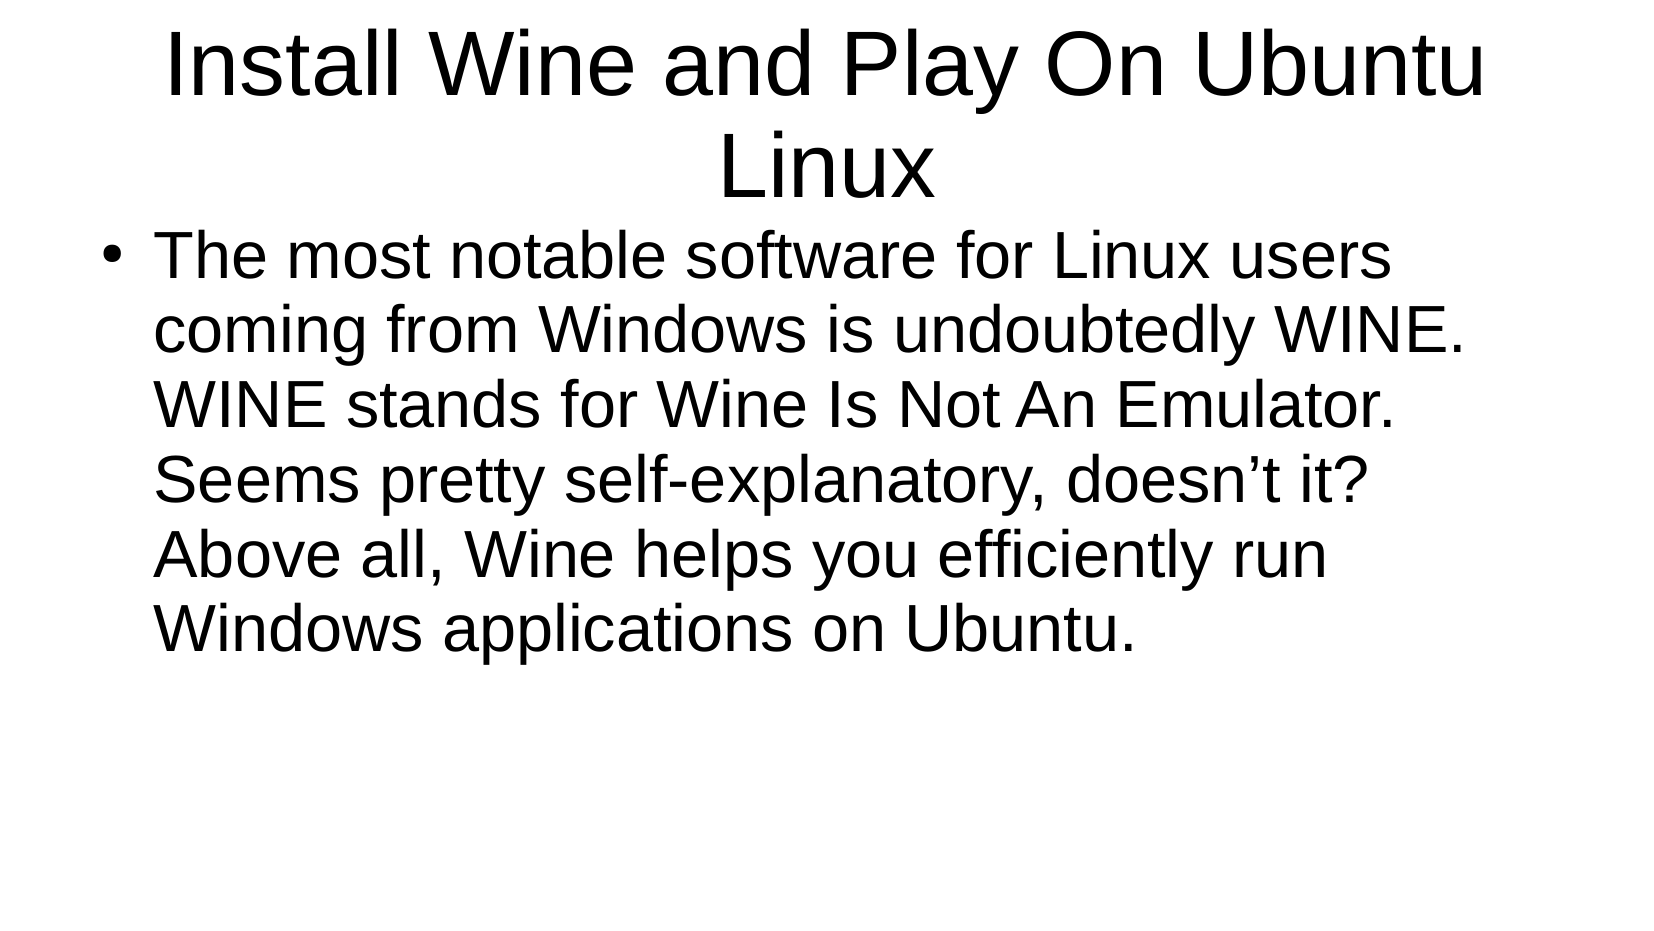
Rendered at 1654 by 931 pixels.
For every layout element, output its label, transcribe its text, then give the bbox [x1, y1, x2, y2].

list The most notable software for Linux users coming from Windows is undoubtedly WINE. WINE stands for Wine Is Not An Emulator. Seems pretty self-explanatory, doesn’t it? Above all, Wine helps you efficiently run Windows applications on Ubuntu. [82, 217, 1571, 758]
title Install Wine and Play On Ubuntu Linux [82, 12, 1571, 217]
